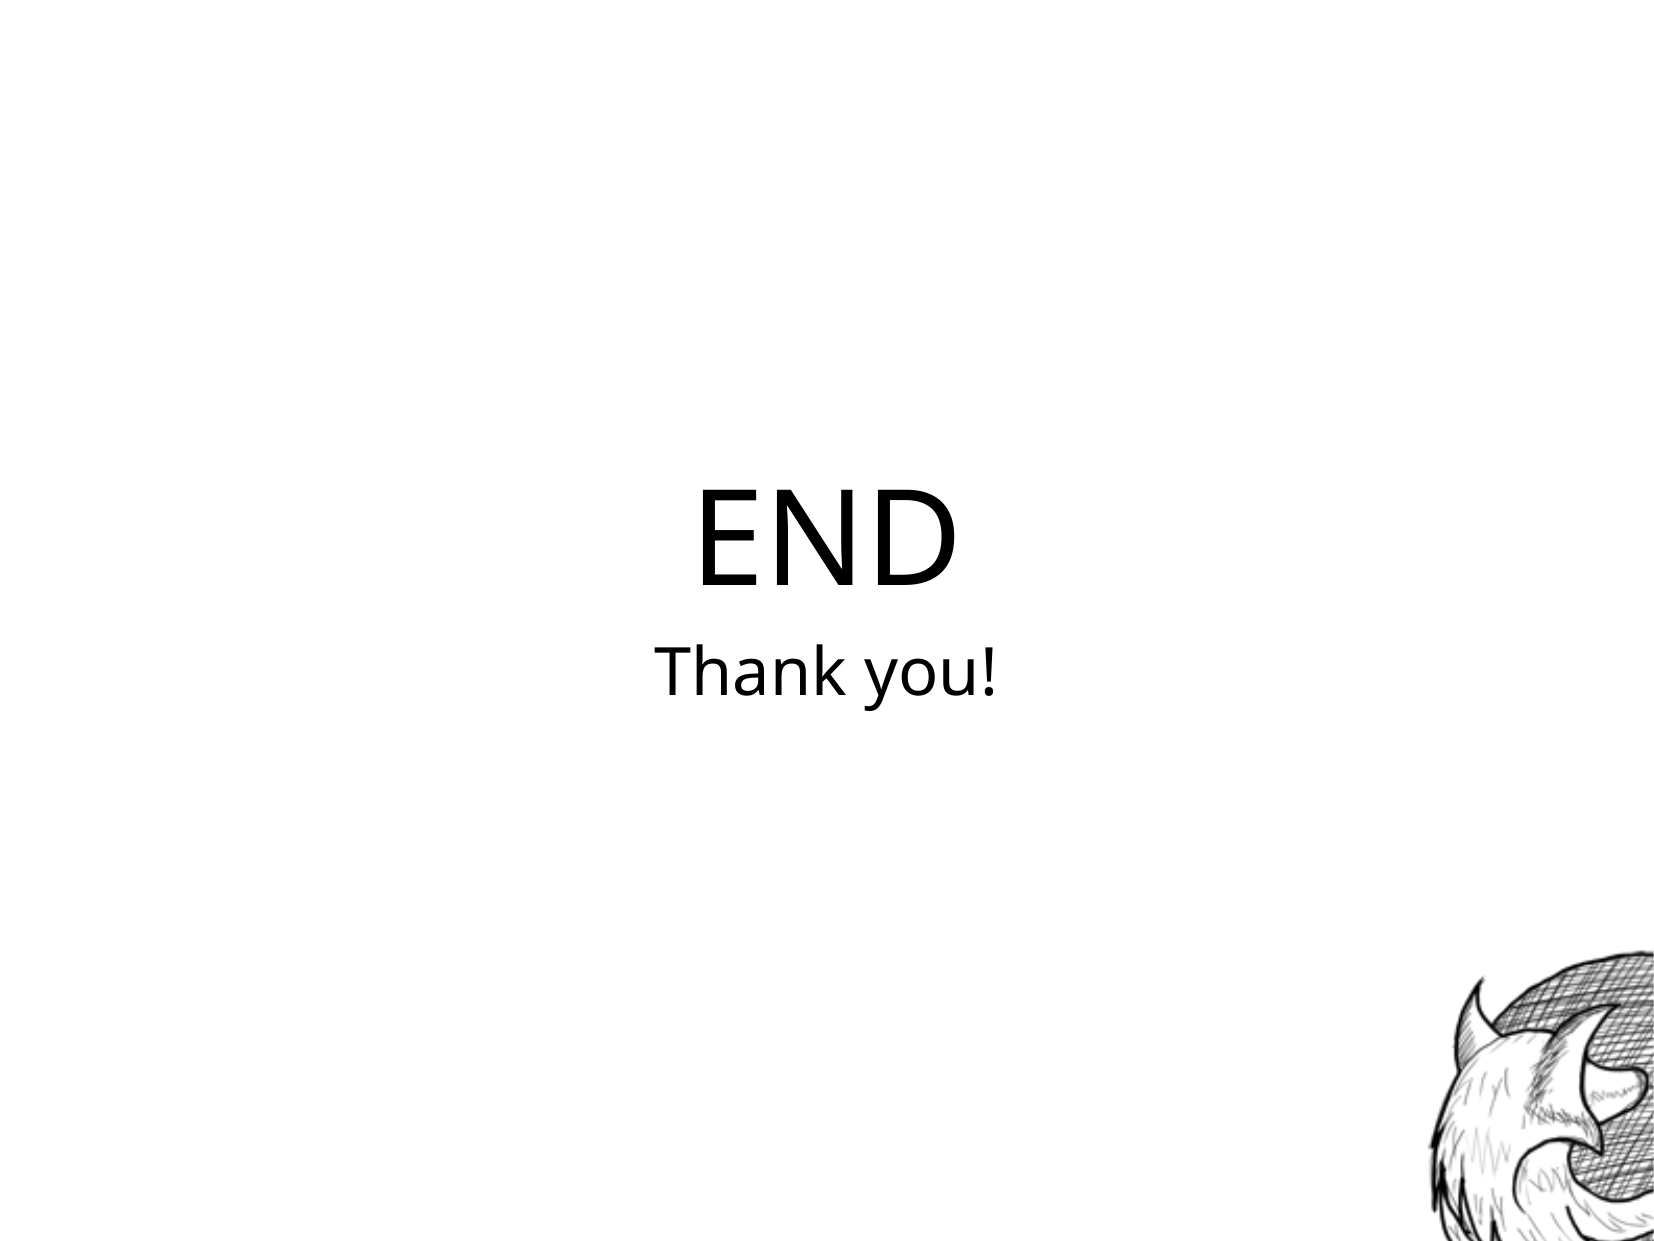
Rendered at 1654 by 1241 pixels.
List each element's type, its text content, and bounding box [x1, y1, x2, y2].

picture [1386, 915, 1654, 1241]
subtitle END Thank you! [82, 56, 1571, 1102]
